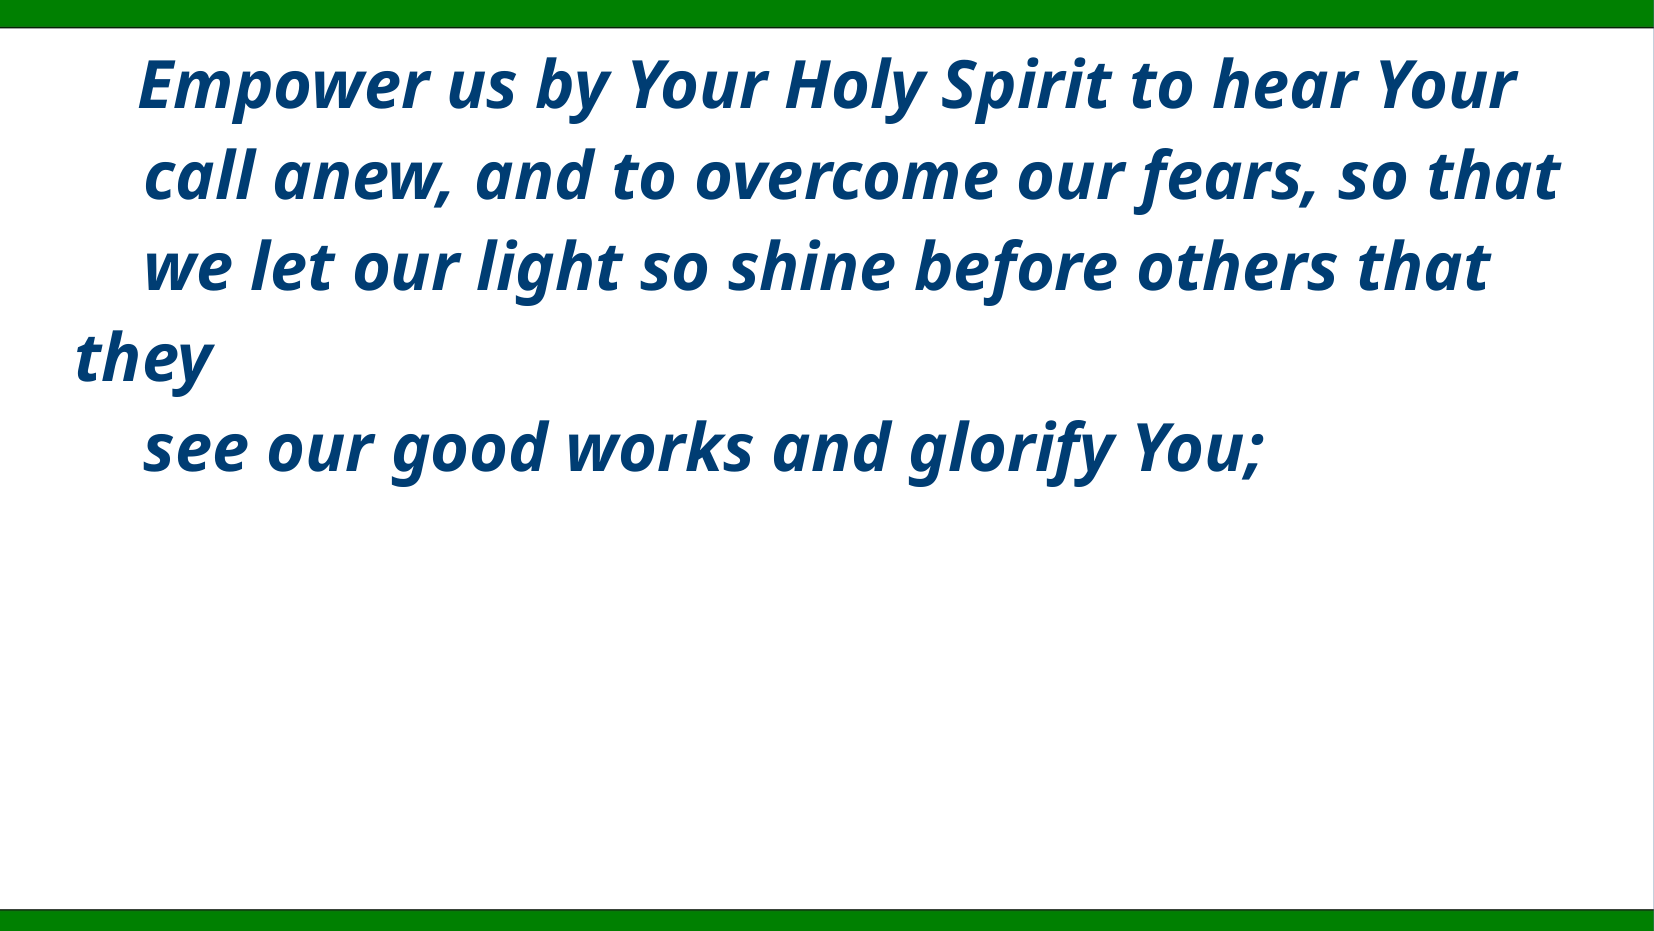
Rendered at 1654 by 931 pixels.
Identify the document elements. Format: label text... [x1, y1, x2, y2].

text_box Empower us by Your Holy Spirit to hear Your call anew, and to overcome our fears, so that we let our light so shine before others that they see our good works and glorify You; [60, 30, 1591, 400]
picture [0, 0, 1654, 931]
